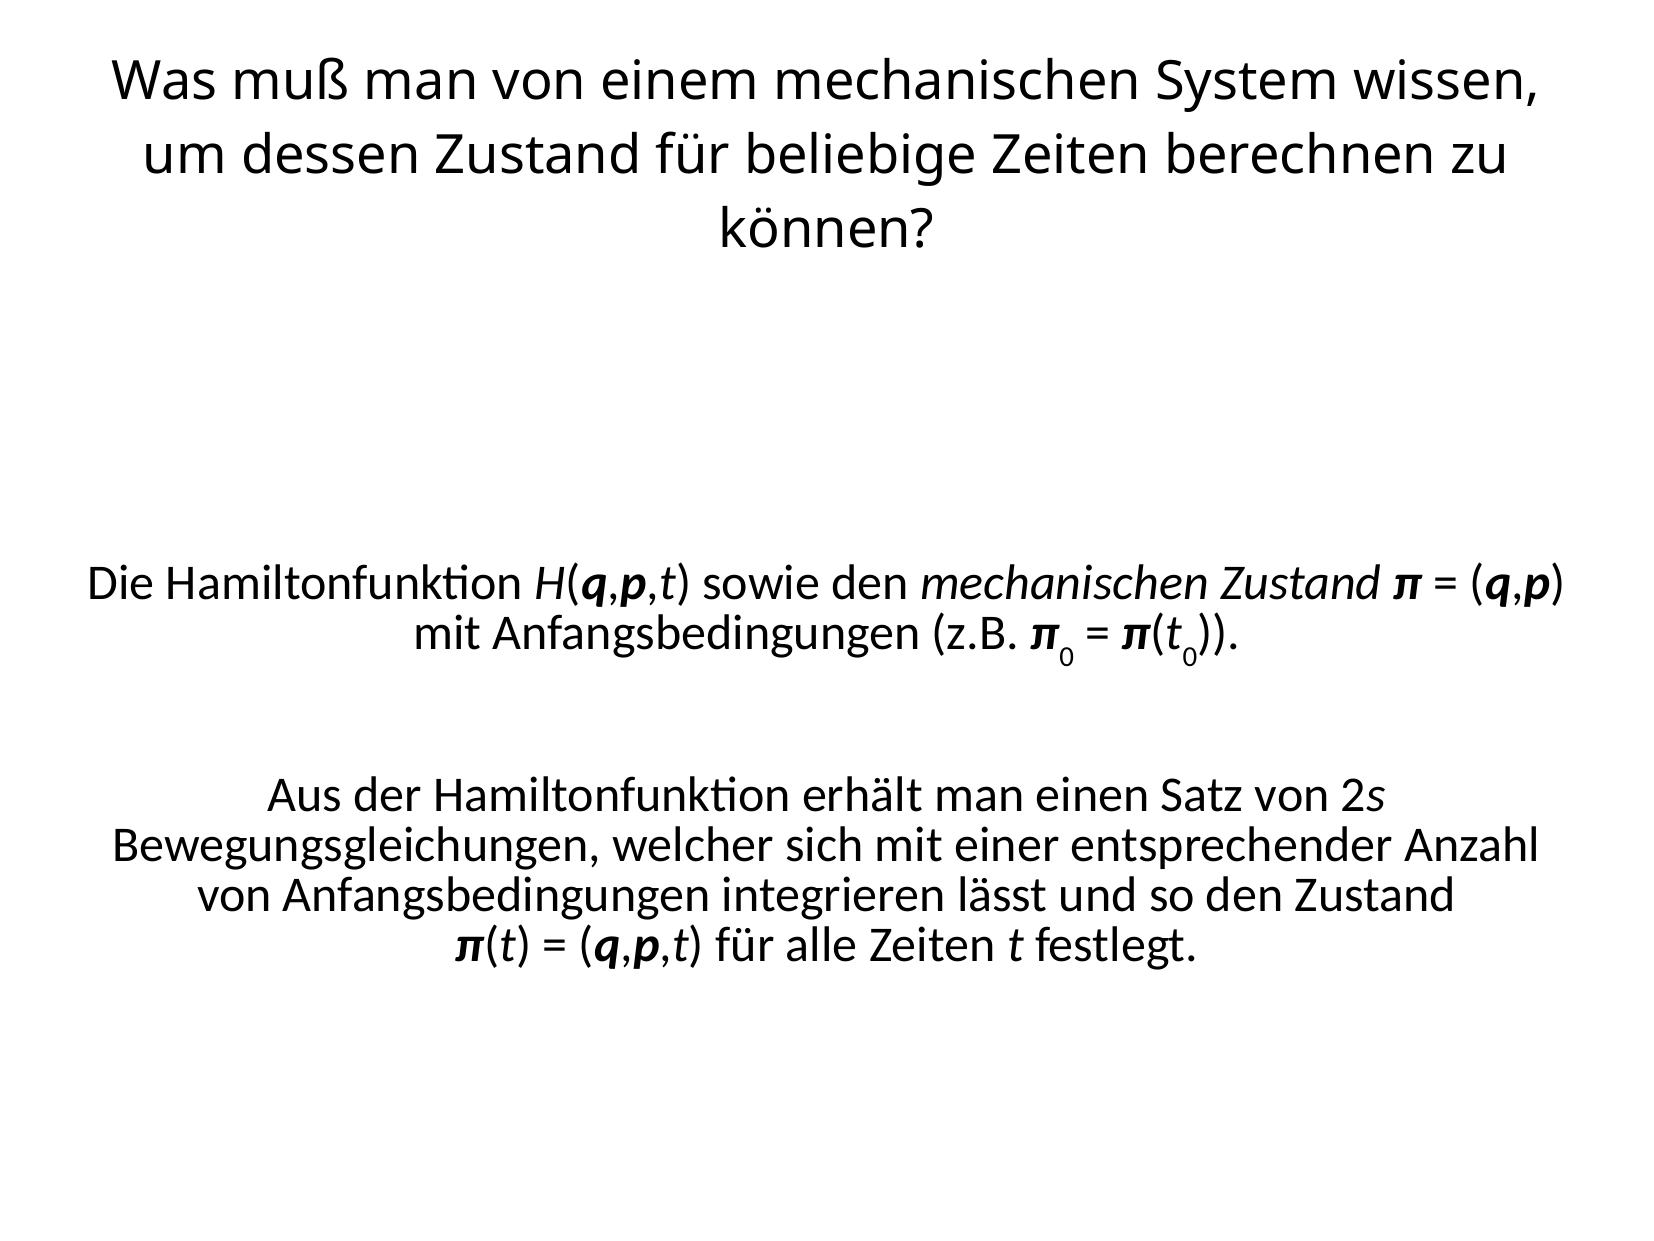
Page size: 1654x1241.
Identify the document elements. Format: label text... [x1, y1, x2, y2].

subtitle Die Hamiltonfunktion H(q,p,t) sowie den mechanischen Zustand π = (q,p) mit Anfangsbedingungen (z.B. π0 = π(t0)). Aus der Hamiltonfunktion erhält man einen Satz von 2s Bewegungsgleichungen, welcher sich mit einer entsprechender Anzahl von Anfangsbedingungen integrieren lässt und so den Zustand π(t) = (q,p,t) für alle Zeiten t festlegt. [82, 408, 1571, 1128]
title Was muß man von einem mechanischen System wissen, um dessen Zustand für beliebige Zeiten berechnen zu können? [82, 49, 1571, 257]
